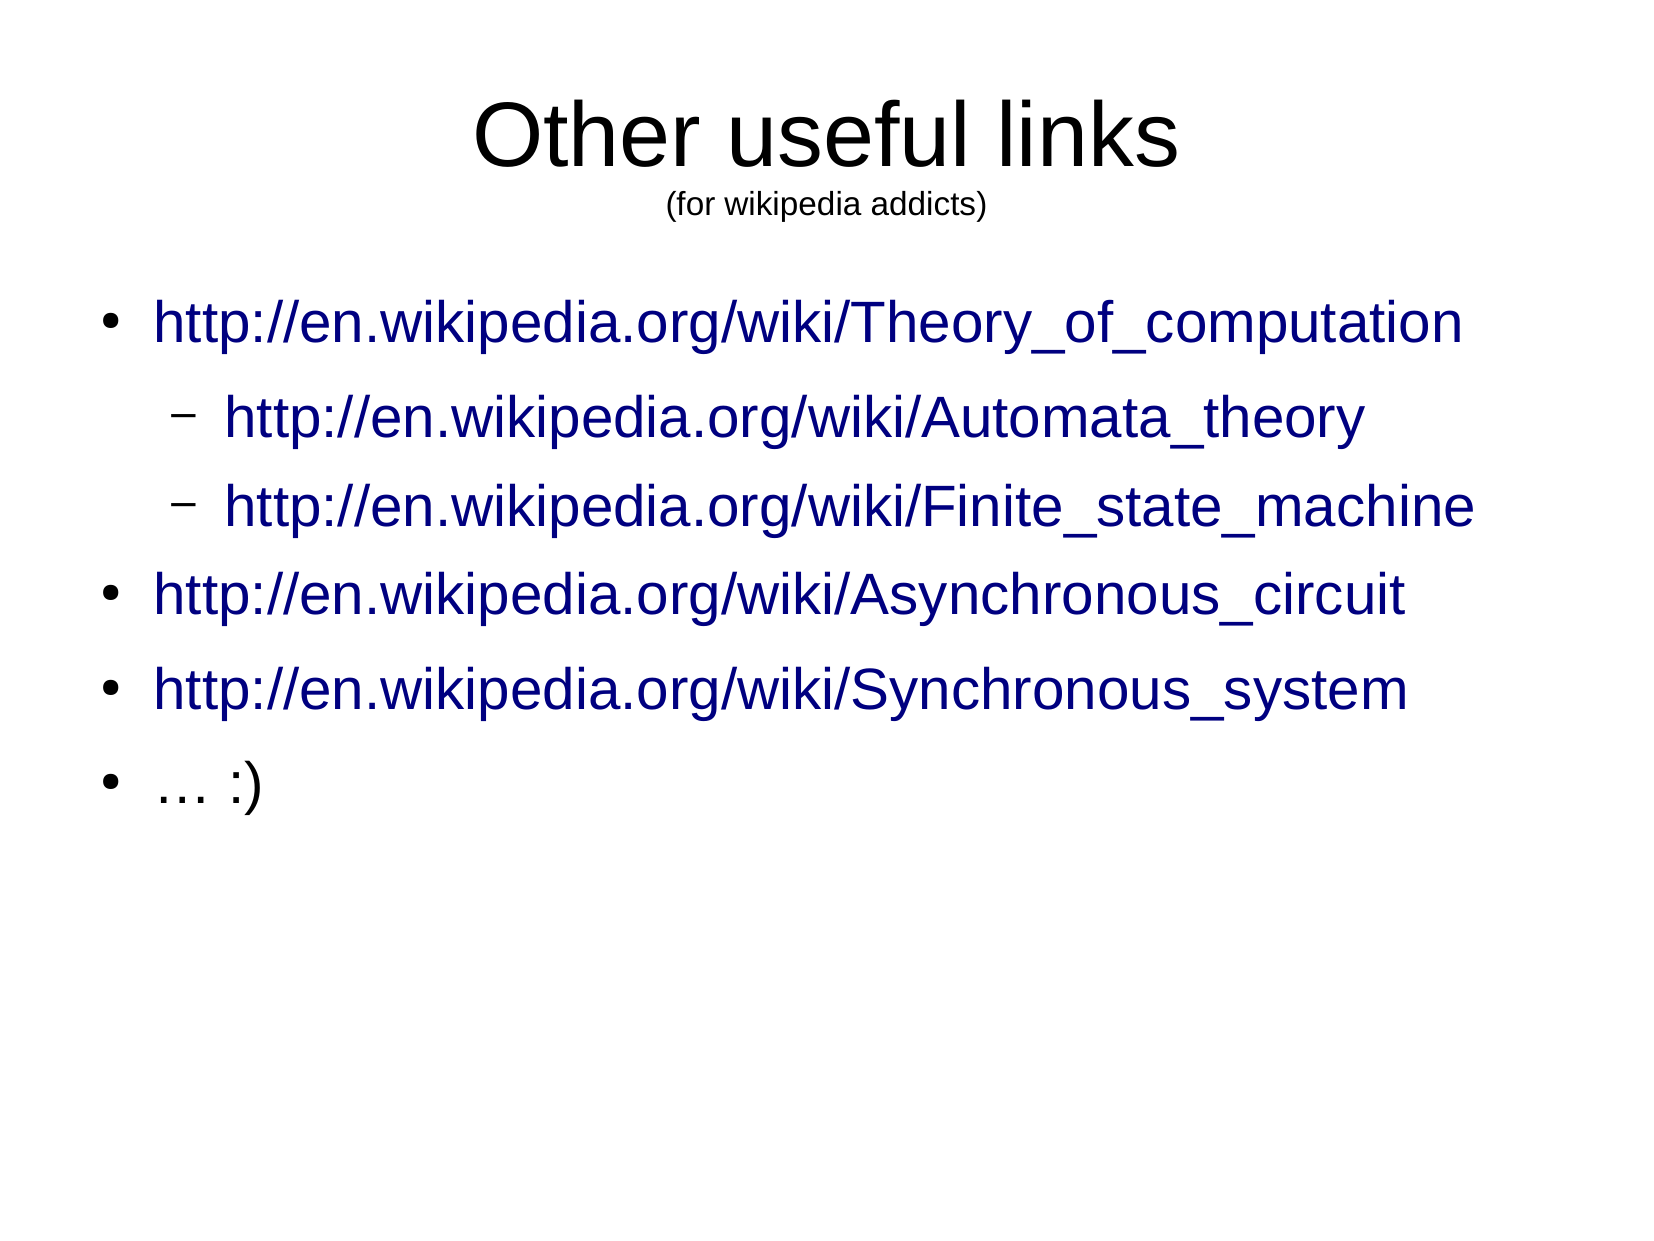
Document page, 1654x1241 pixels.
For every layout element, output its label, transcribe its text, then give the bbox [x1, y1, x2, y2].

title Other useful links (for wikipedia addicts) [82, 49, 1571, 257]
list http://en.wikipedia.org/wiki/Theory_of_computation http://en.wikipedia.org/wiki/Automata_theory http://en.wikipedia.org/wiki/Finite_state_machine http://en.wikipedia.org/wiki/Asynchronous_circuit http://en.wikipedia.org/wiki/Synchronous_system … :) [82, 290, 1571, 1010]
